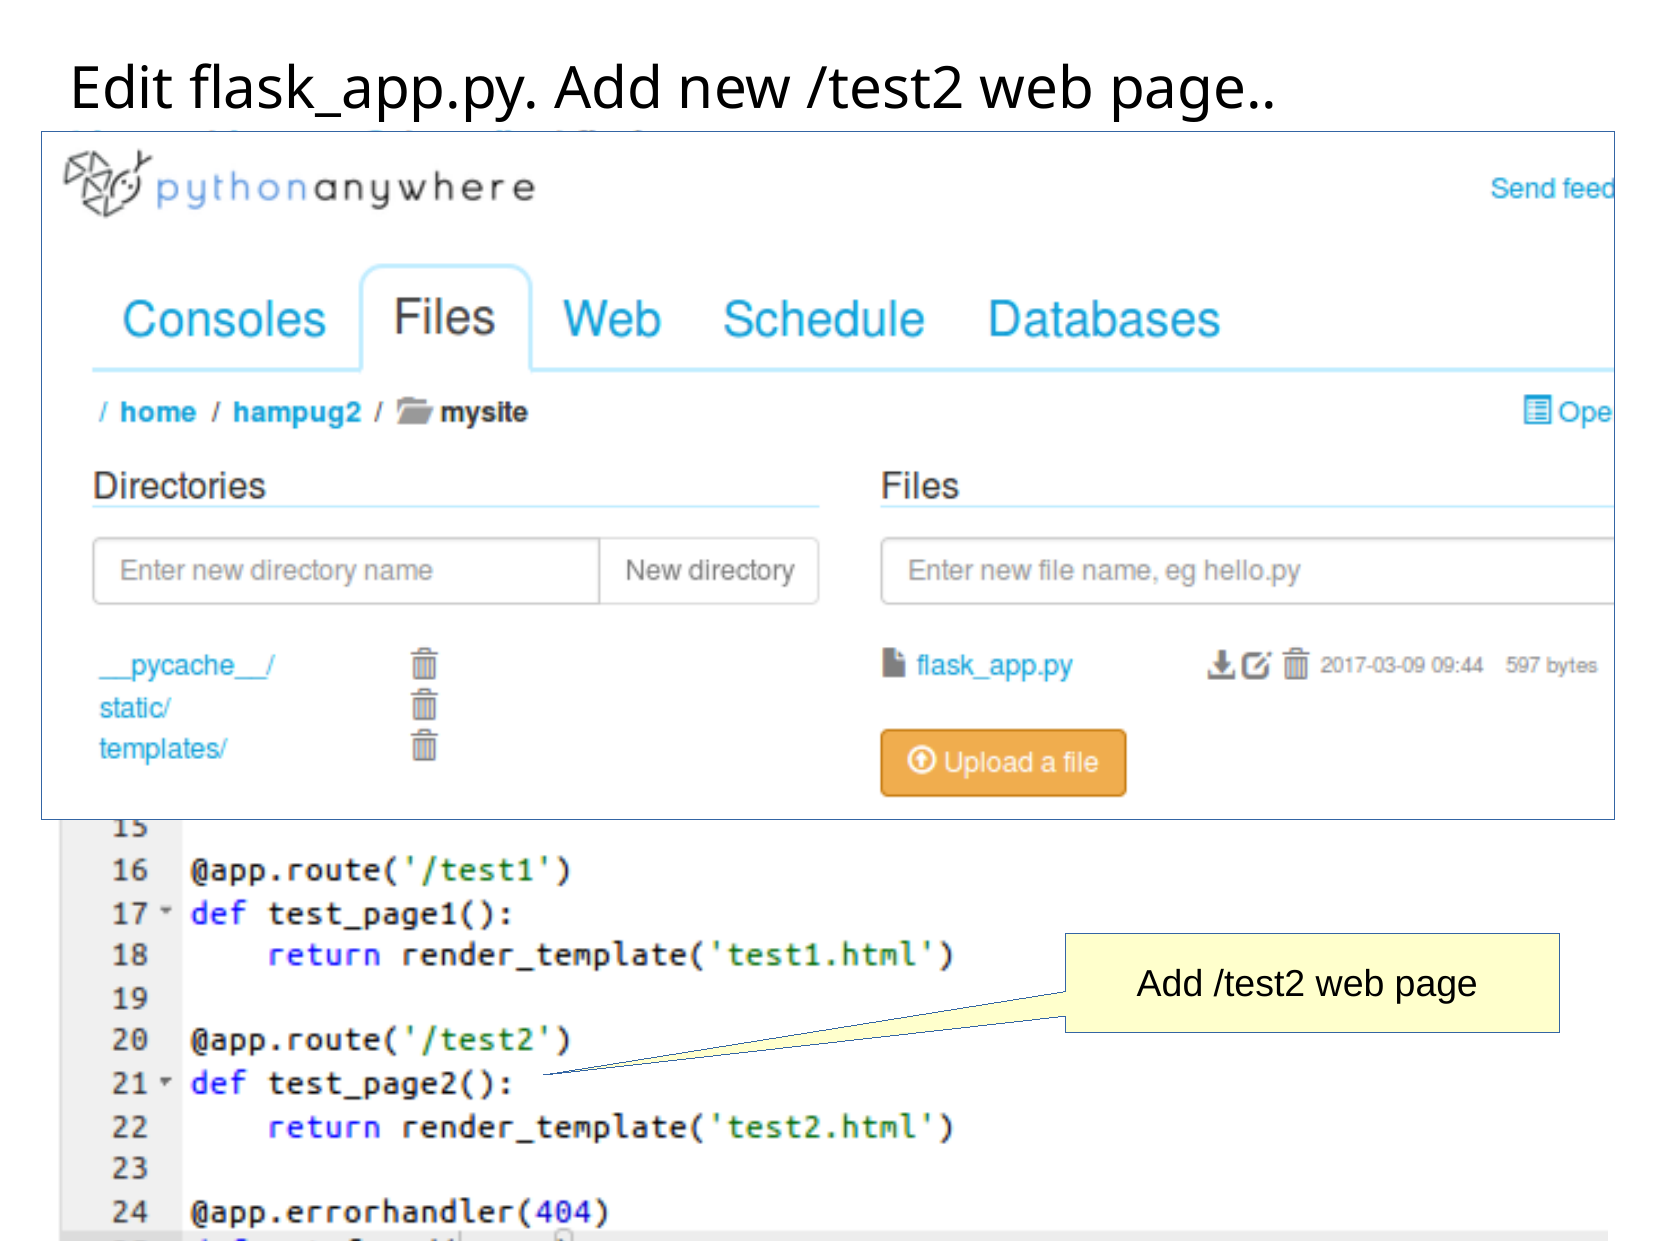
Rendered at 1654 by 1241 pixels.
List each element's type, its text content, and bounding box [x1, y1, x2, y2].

text_box Edit flask_app.py. Add new /test2 web page.. [69, 34, 1558, 138]
text_box Add /test2 web page [543, 933, 1560, 1075]
picture [41, 107, 1615, 1241]
